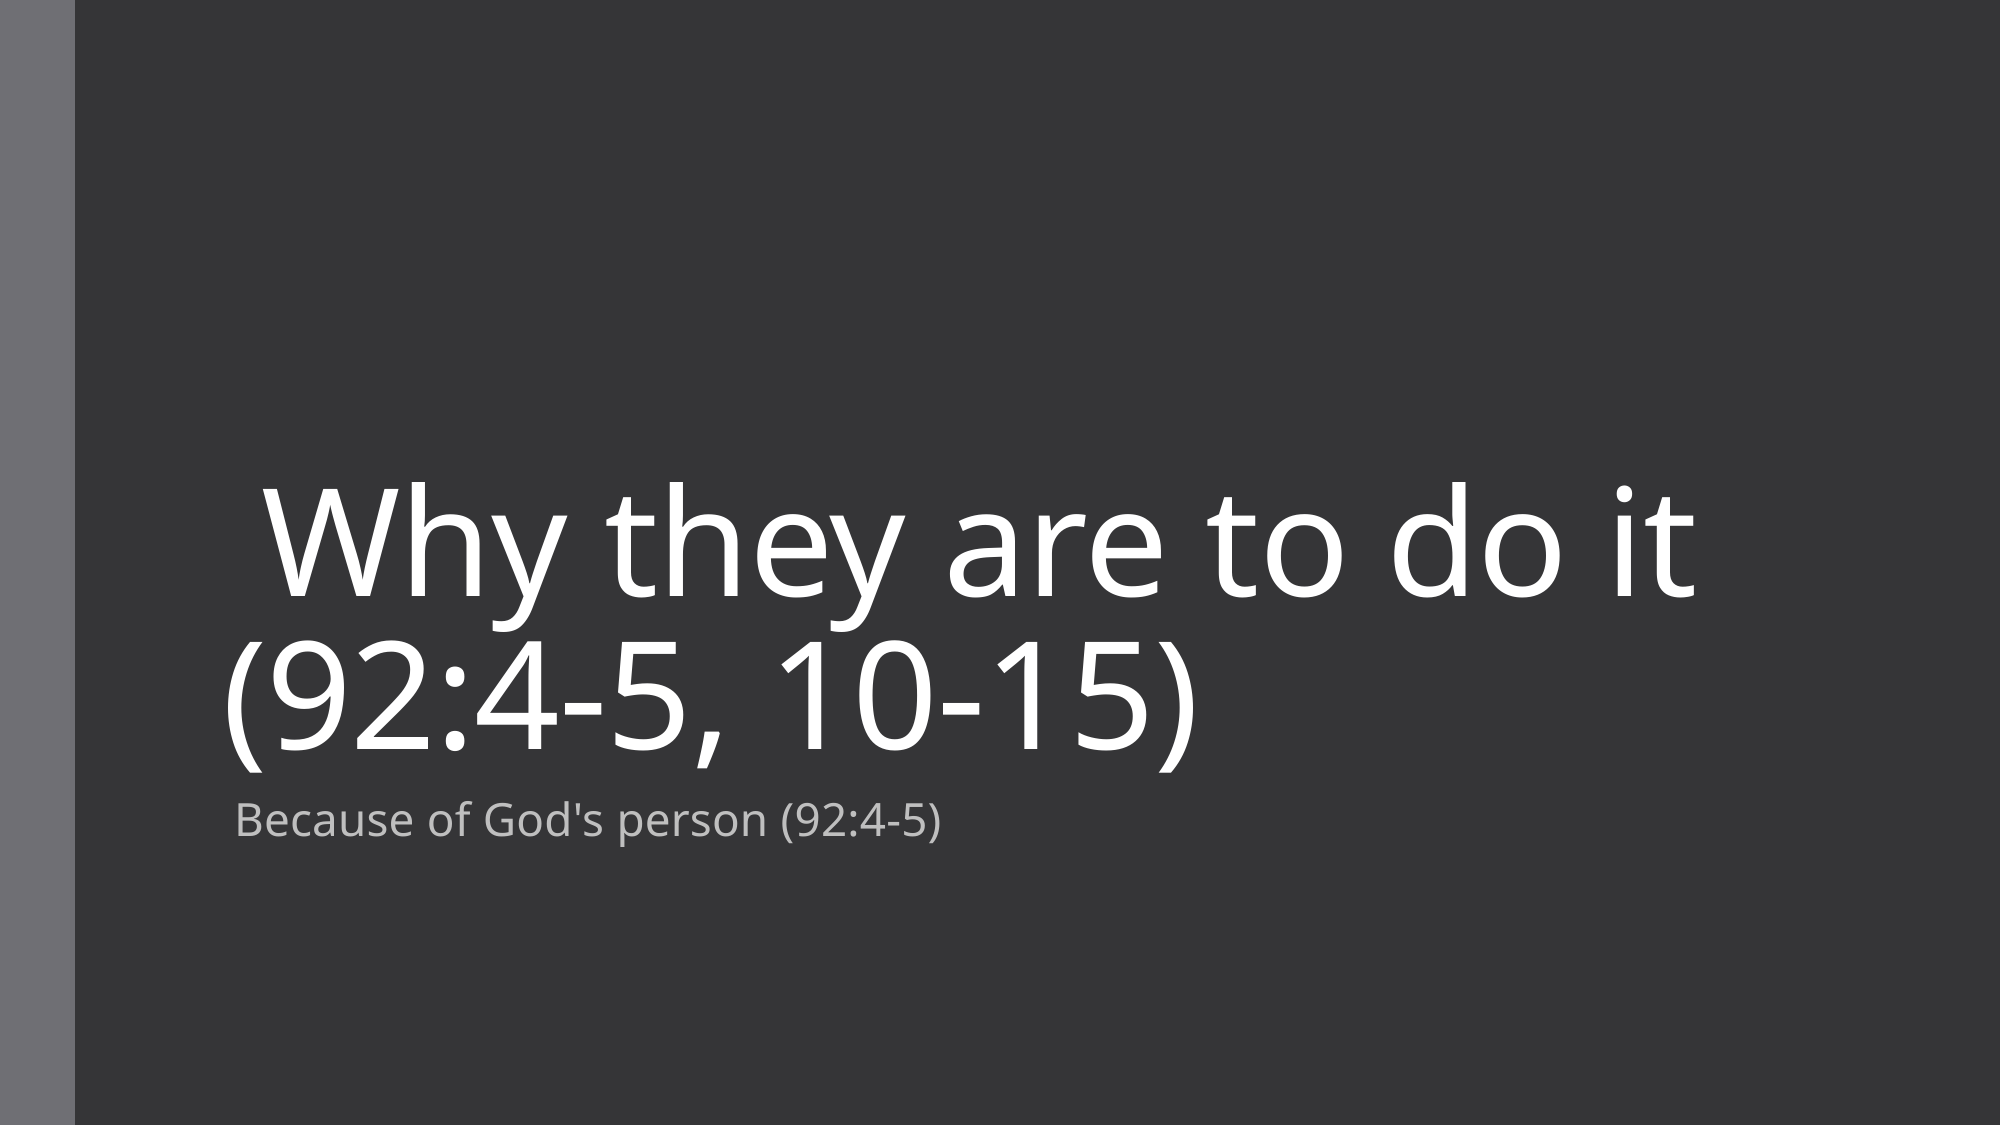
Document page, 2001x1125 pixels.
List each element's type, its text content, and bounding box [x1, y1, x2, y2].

subtitle Because of God's person (92:4-5) [206, 787, 1752, 1066]
title Why they are to do it (92:4-5, 10-15) [206, 124, 1752, 787]
